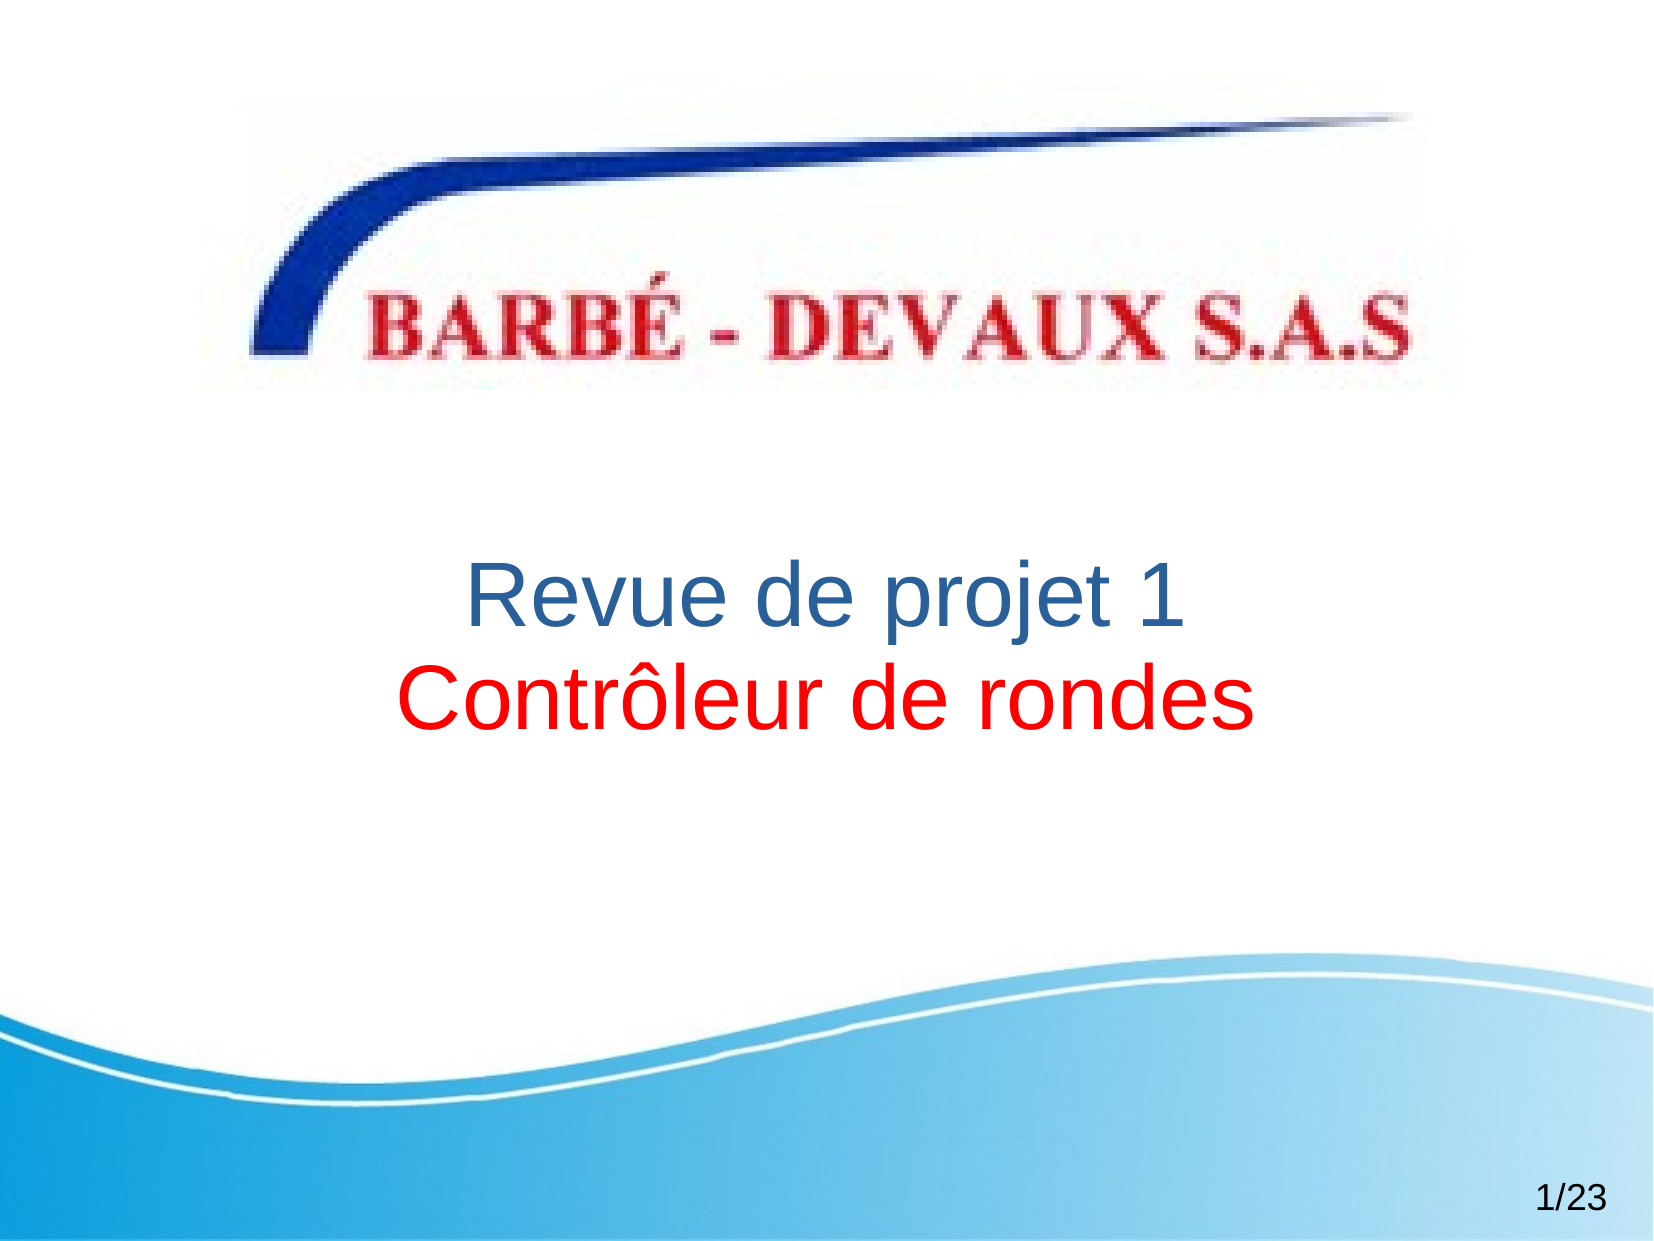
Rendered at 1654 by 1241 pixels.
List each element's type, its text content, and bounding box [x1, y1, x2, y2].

title Revue de projet 1 Contrôleur de rondes [0, 525, 1654, 768]
picture [0, 952, 1654, 1241]
text_box 21/23 [1520, 1169, 1654, 1240]
picture [200, 73, 1463, 390]
